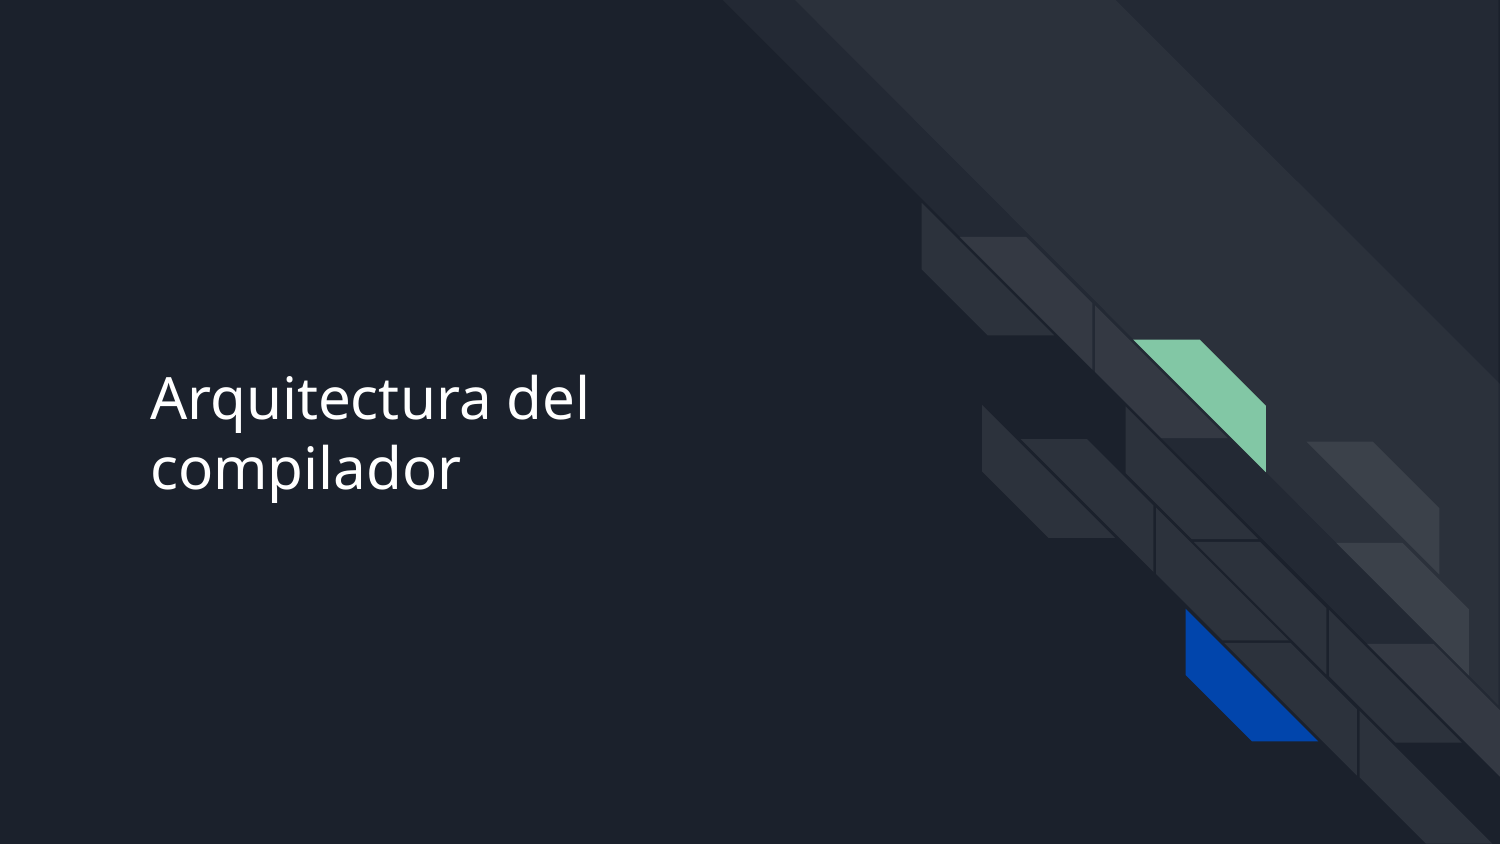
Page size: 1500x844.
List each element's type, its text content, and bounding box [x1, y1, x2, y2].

title Arquitectura del compilador [135, 336, 888, 526]
